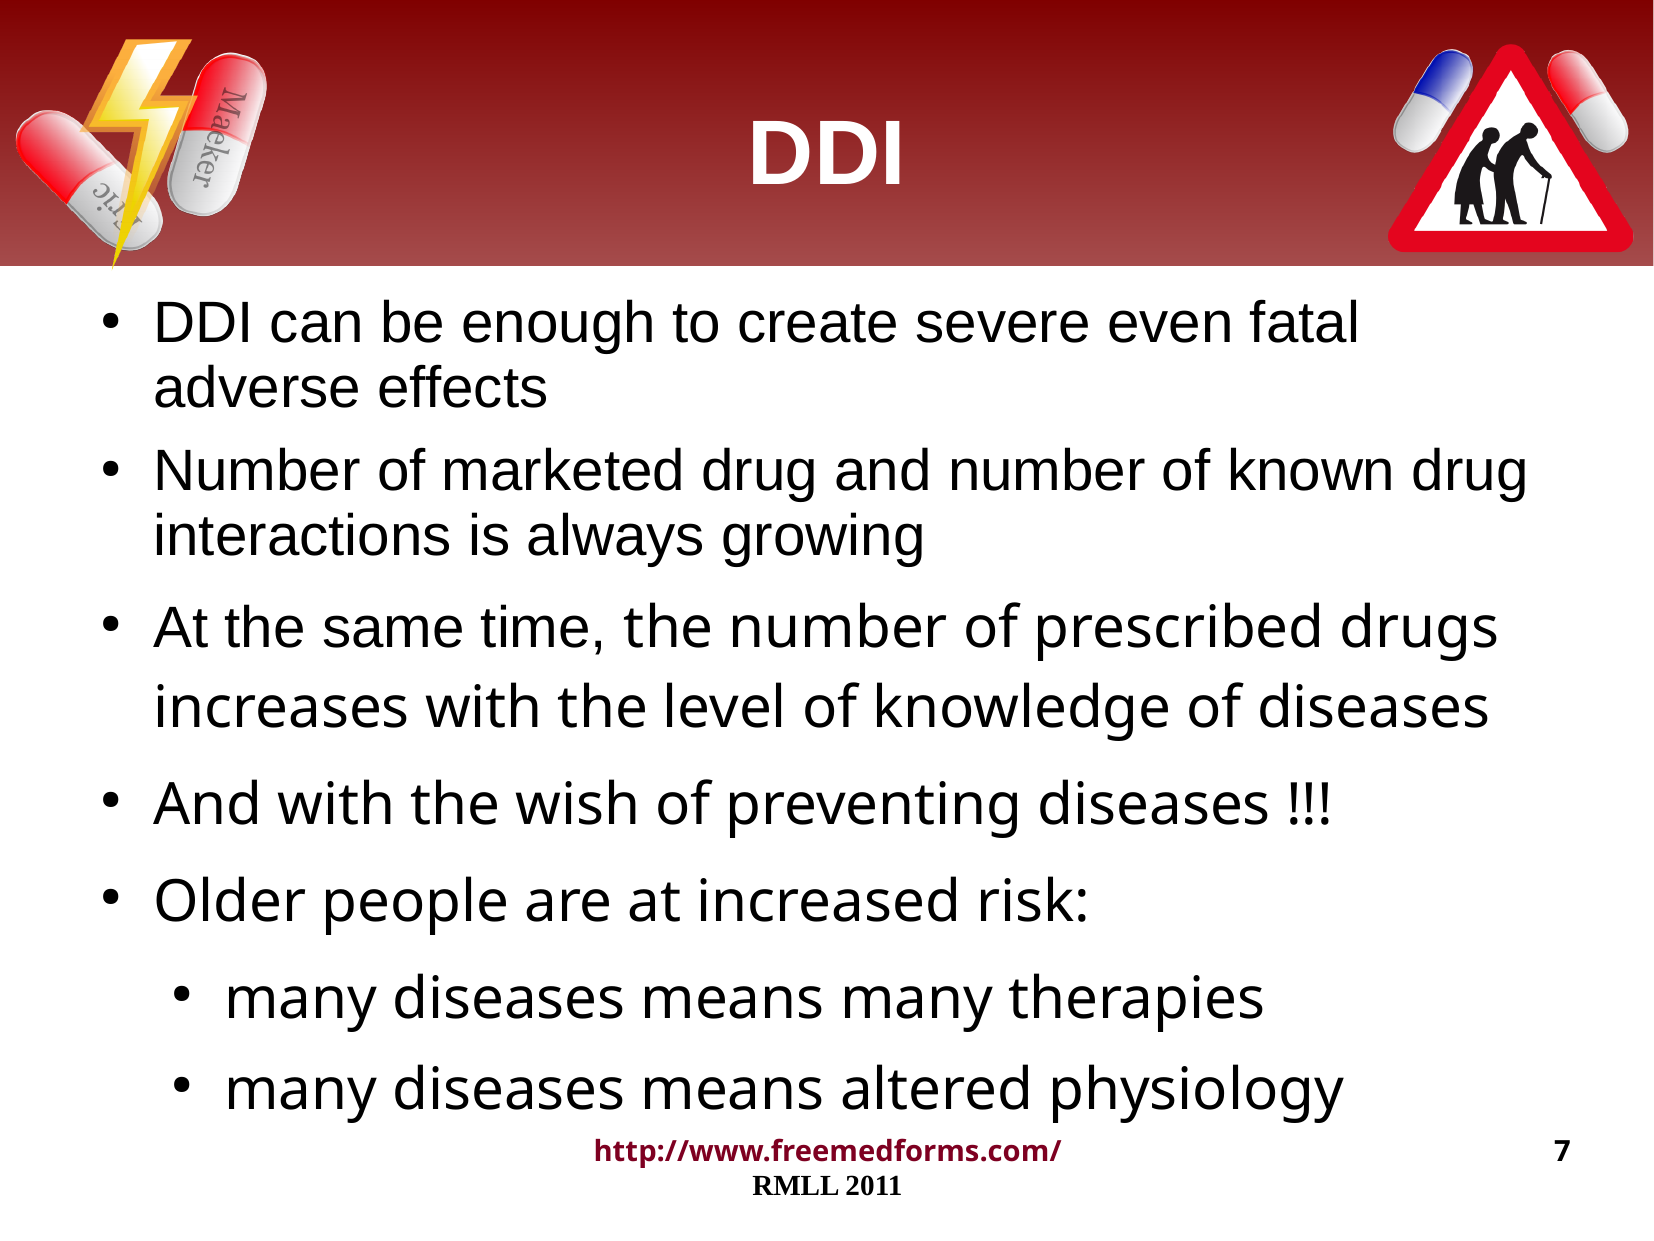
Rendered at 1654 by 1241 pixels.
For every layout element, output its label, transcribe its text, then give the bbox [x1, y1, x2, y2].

list DDI can be enough to create severe even fatal adverse effects Number of marketed drug and number of known drug interactions is always growing At the same time, the number of prescribed drugs increases with the level of knowledge of diseases And with the wish of preventing diseases !!! Older people are at increased risk: many diseases means many therapies many diseases means altered physiology [82, 290, 1571, 1041]
picture [1387, 29, 1634, 266]
picture [0, 29, 271, 273]
title DDI [295, 49, 1359, 257]
